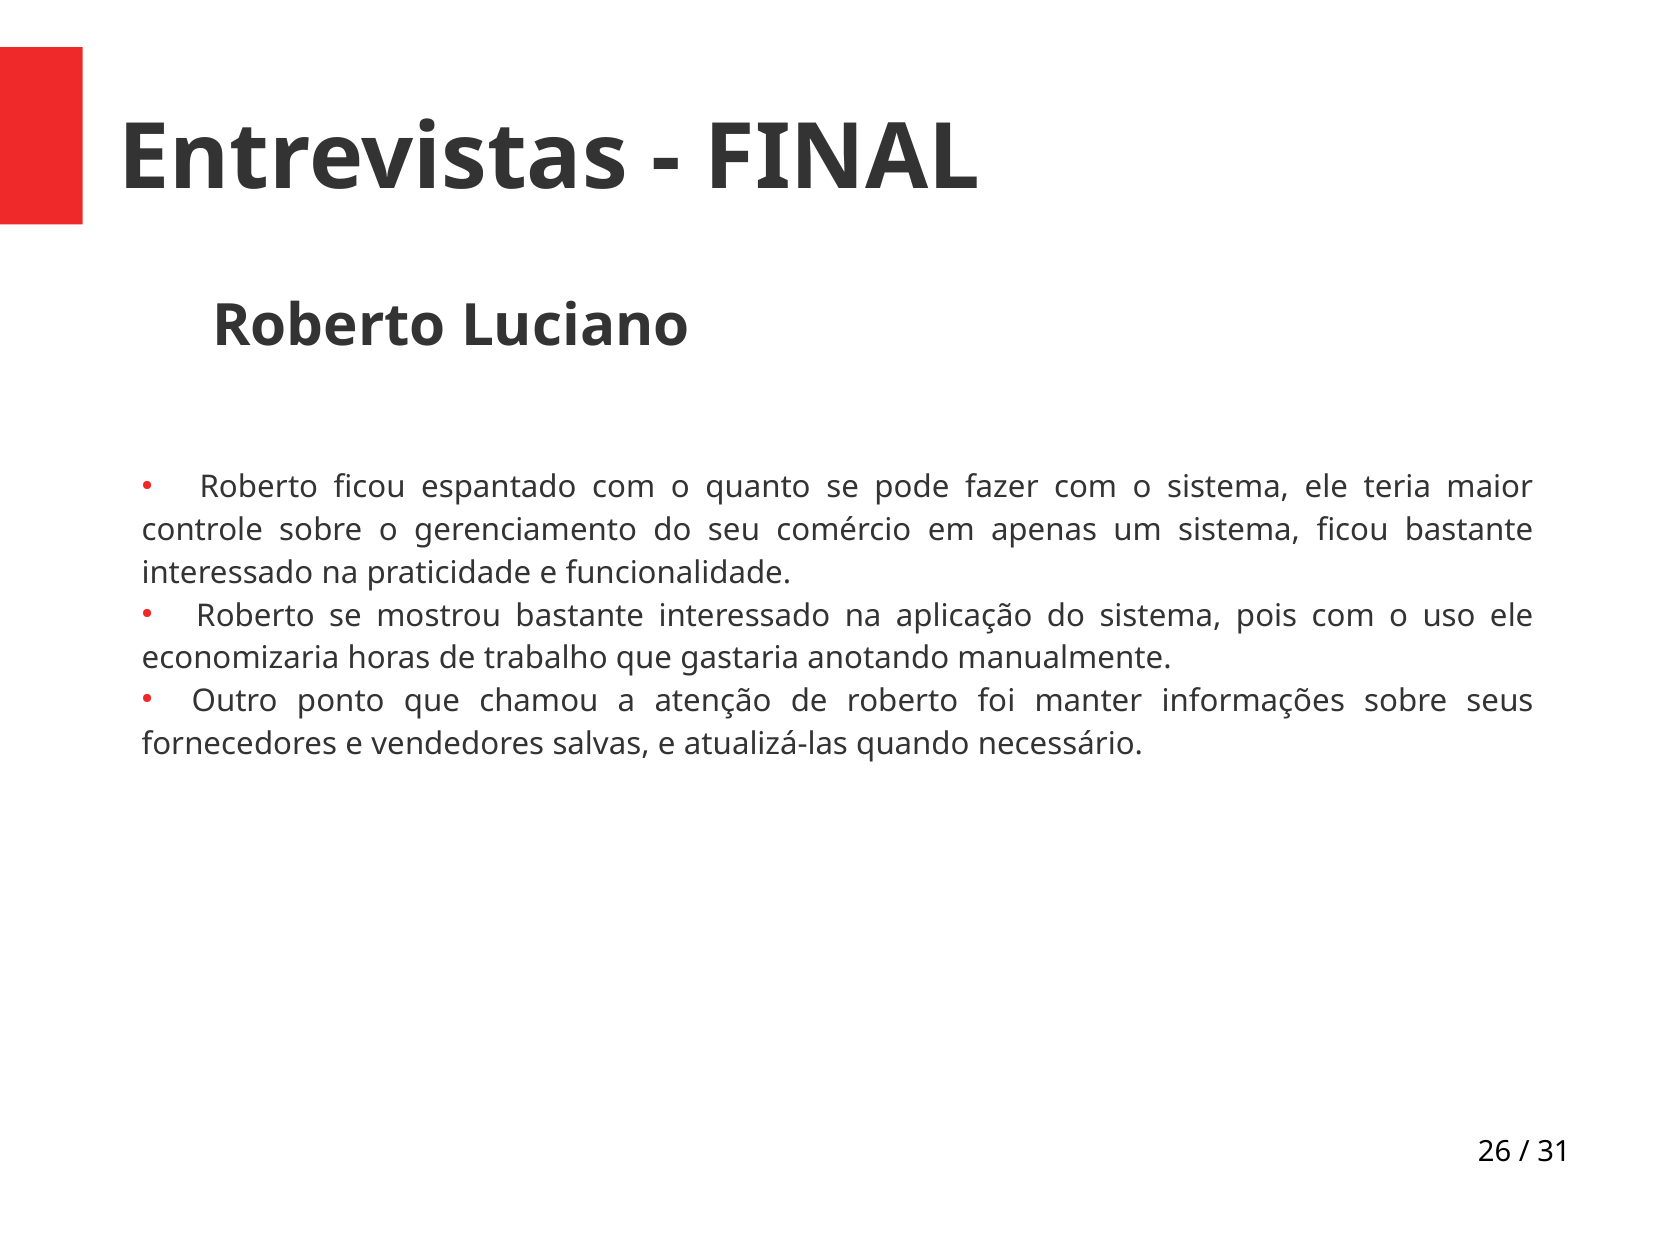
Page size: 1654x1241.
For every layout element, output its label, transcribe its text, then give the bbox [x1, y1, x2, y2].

list Roberto Luciano Roberto ficou espantado com o quanto se pode fazer com o sistema, ele teria maior controle sobre o gerenciamento do seu comércio em apenas um sistema, ficou bastante interessado na praticidade e funcionalidade. Roberto se mostrou bastante interessado na aplicação do sistema, pois com o uso ele economizaria horas de trabalho que gastaria anotando manualmente. Outro ponto que chamou a atenção de roberto foi manter informações sobre seus fornecedores e vendedores salvas, e atualizá-las quando necessário. [141, 283, 1536, 1087]
title Entrevistas - FINAL [118, 49, 1571, 257]
